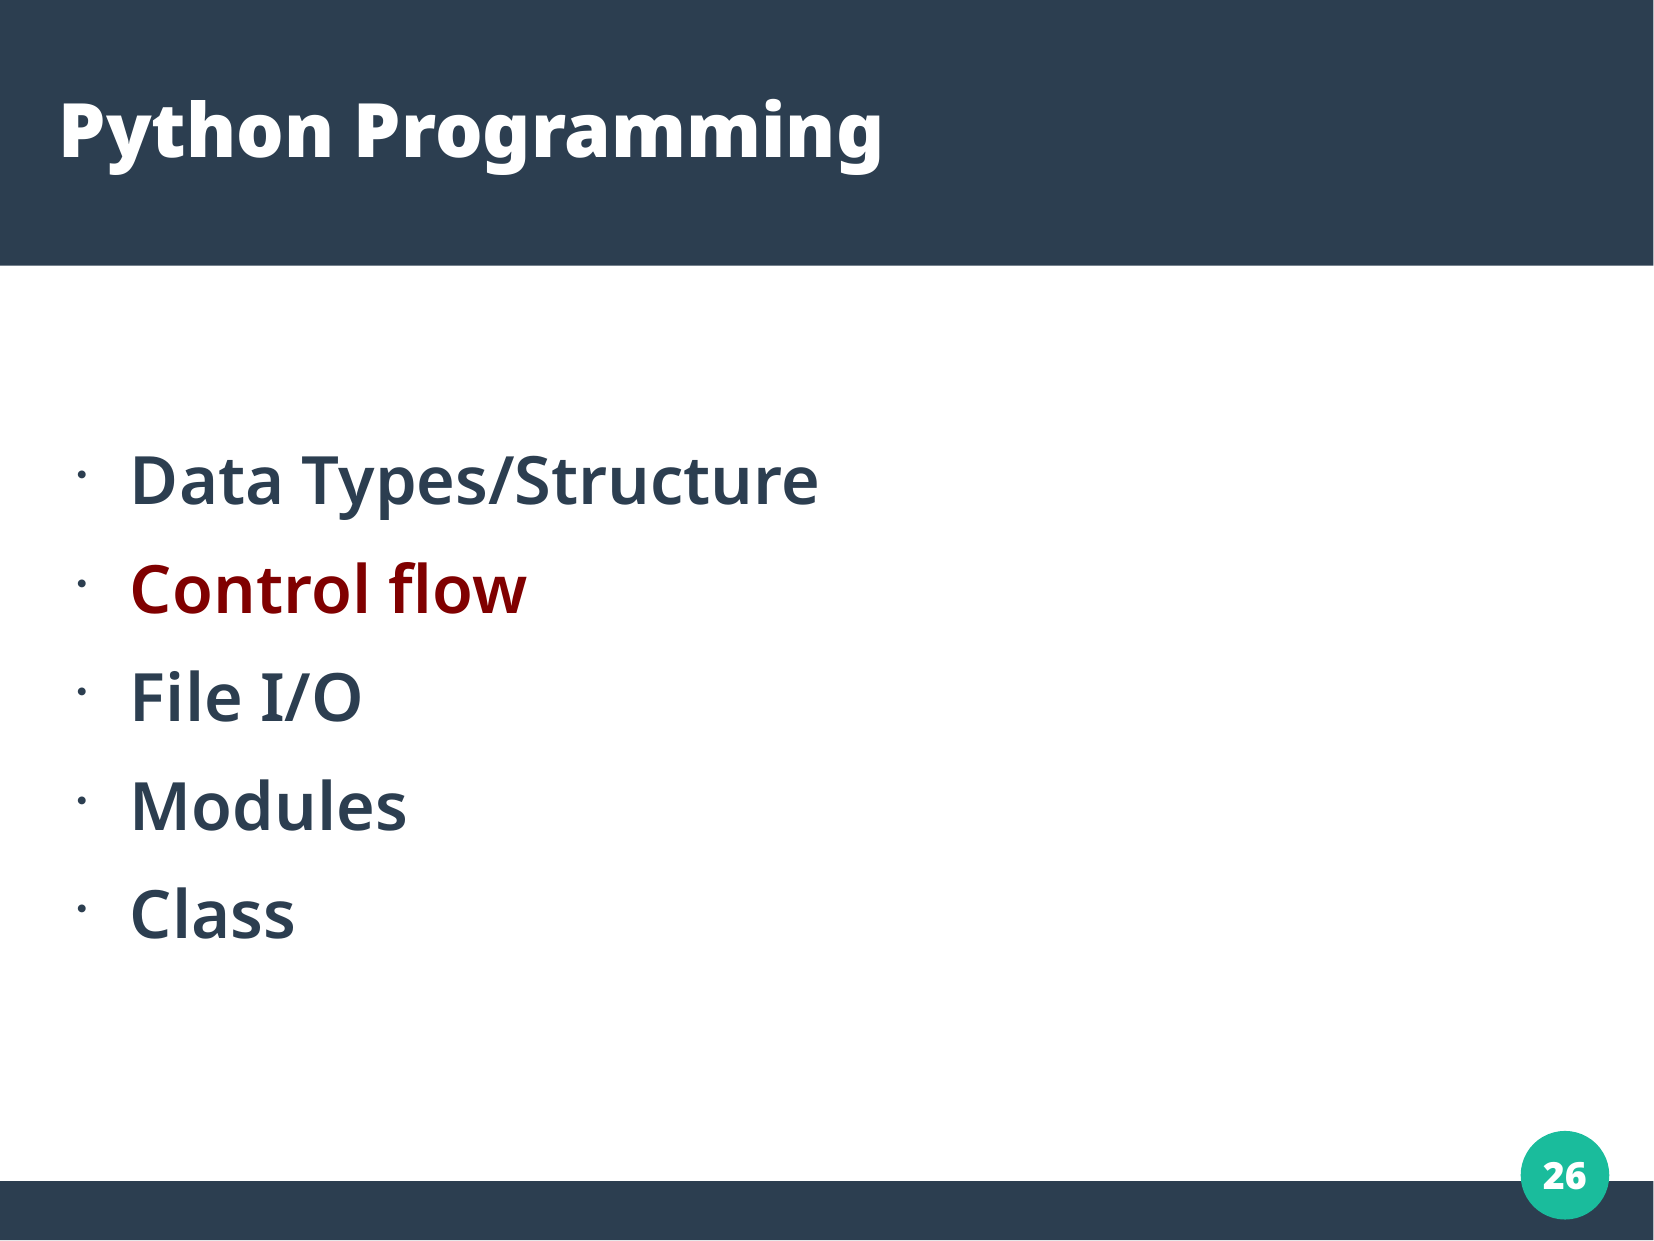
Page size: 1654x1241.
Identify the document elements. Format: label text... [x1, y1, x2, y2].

title Python Programming [59, 49, 1595, 207]
list Data Types/Structure Control flow File I/O Modules Class [59, 324, 1595, 1016]
